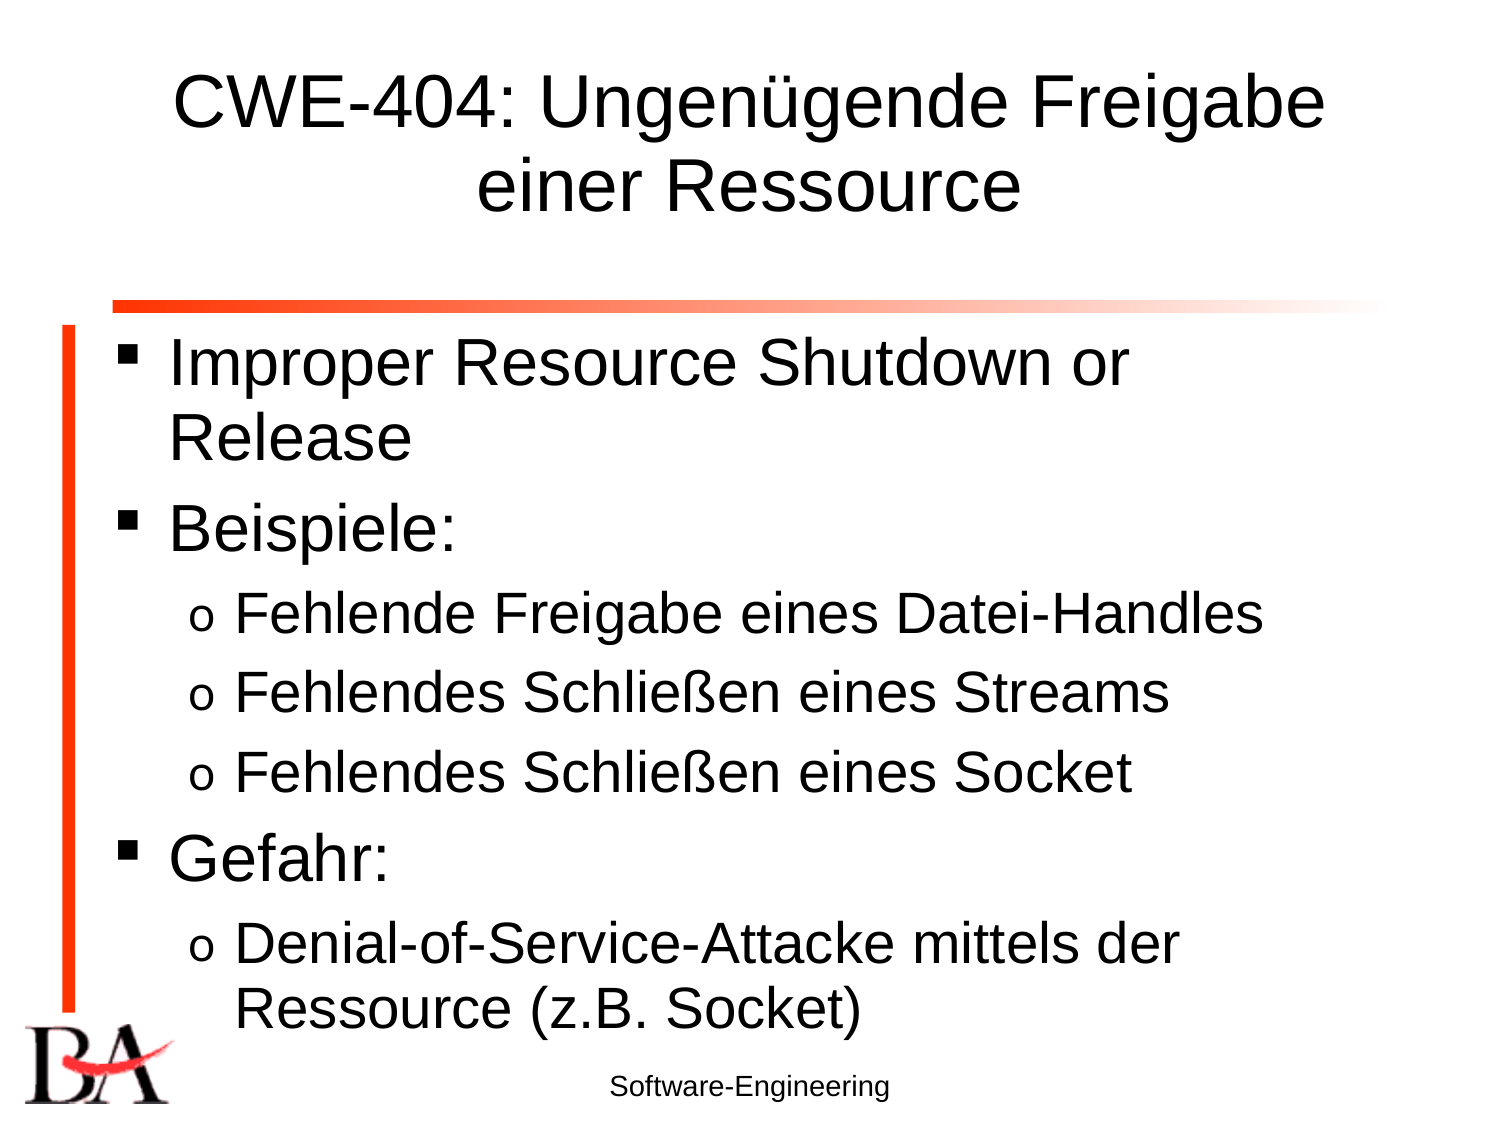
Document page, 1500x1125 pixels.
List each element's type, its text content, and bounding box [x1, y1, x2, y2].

picture [24, 1024, 175, 1104]
list Improper Resource Shutdown or Release Beispiele: Fehlende Freigabe eines Datei-Handles Fehlendes Schließen eines Streams Fehlendes Schließen eines Socket Gefahr: Denial-of-Service-Attacke mittels der Ressource (z.B. Socket) [112, 324, 1388, 1040]
title CWE-404: Ungenügende Freigabe einer Ressource [112, 28, 1388, 259]
